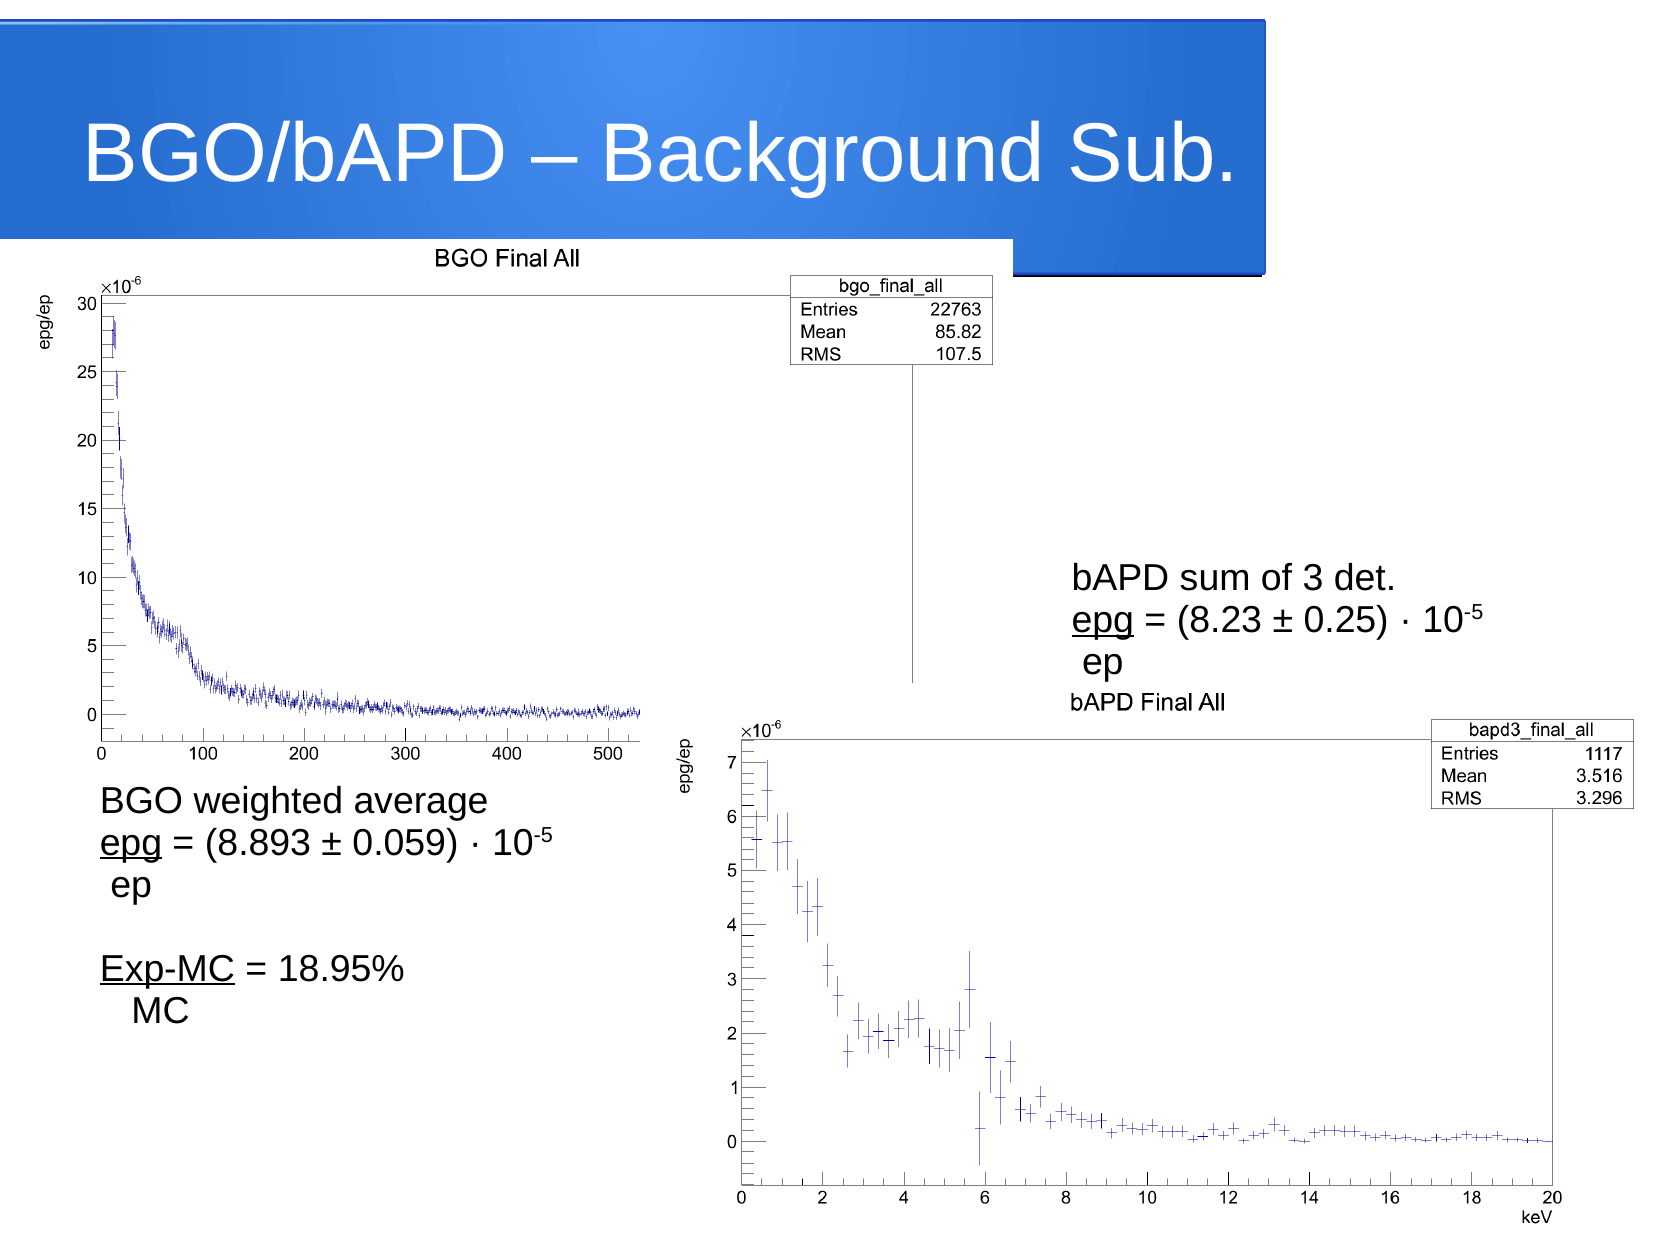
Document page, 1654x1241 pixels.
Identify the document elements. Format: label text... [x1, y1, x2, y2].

text_box BGO weighted average epg = (8.893 ± 0.059) · 10-5 ep Exp-MC = 18.95% MC [85, 771, 568, 1041]
picture [0, 17, 1654, 1241]
title BGO/bAPD – Background Sub. [82, 49, 1250, 257]
text_box bAPD sum of 3 det. epg = (8.23 ± 0.25) · 10-5 ep [1056, 549, 1499, 692]
